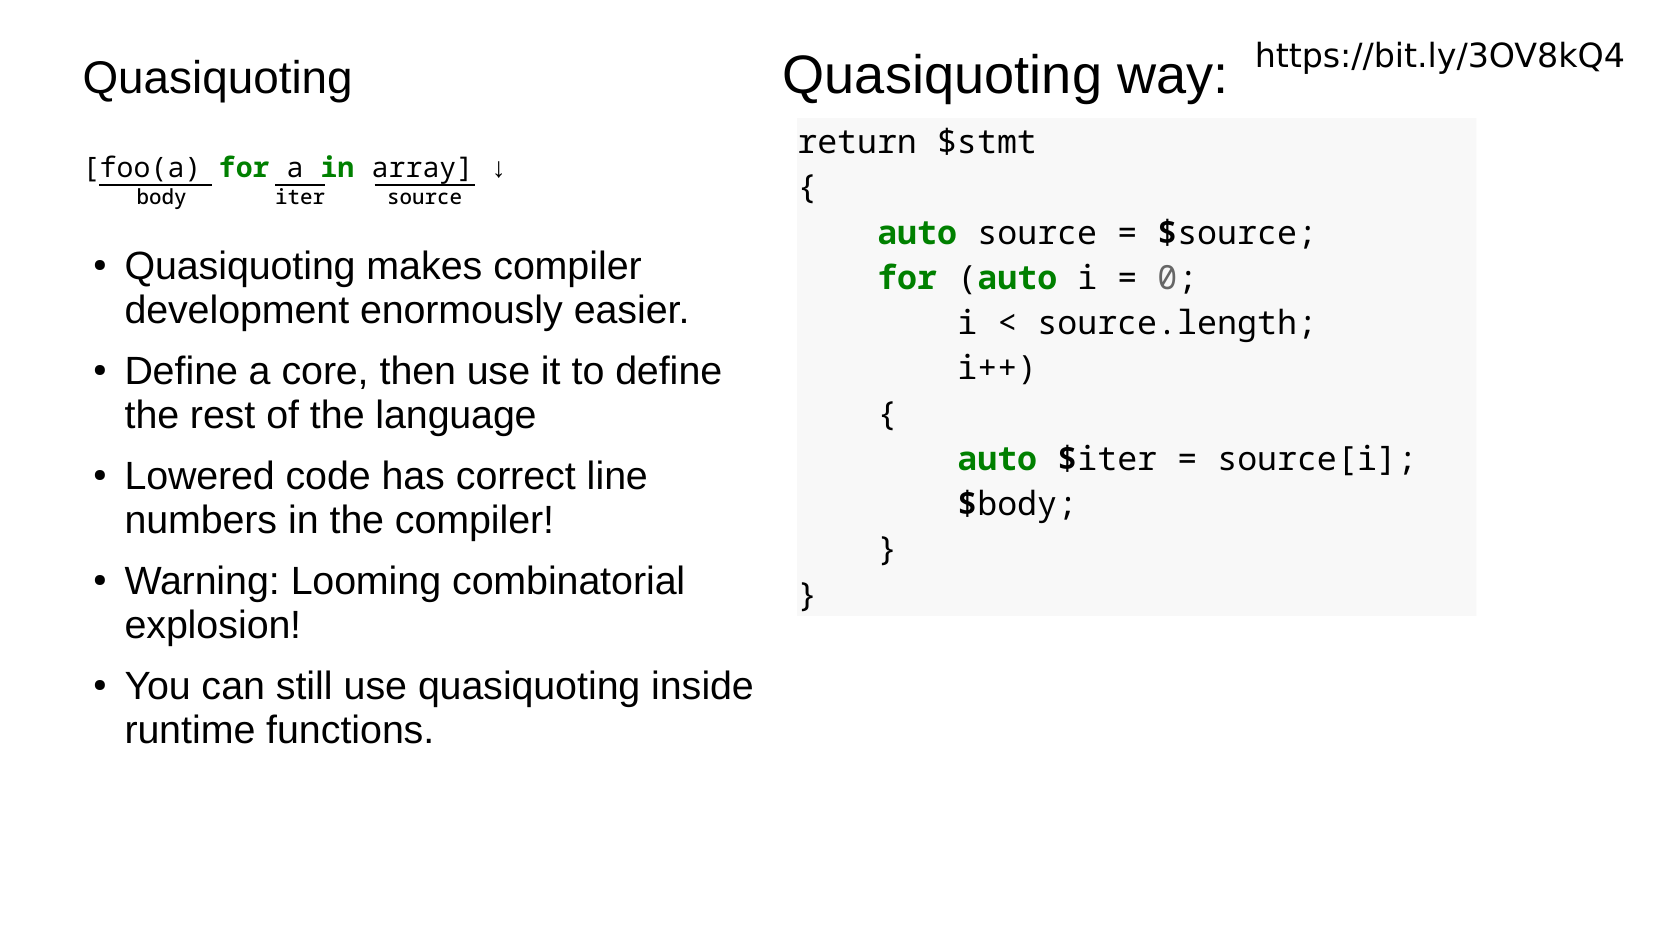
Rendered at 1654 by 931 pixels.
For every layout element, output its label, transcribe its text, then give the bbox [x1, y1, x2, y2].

text_box source [374, 182, 670, 251]
title Quasiquoting [1270, 37, 1571, 119]
list [foo(a) for a in array] ↓ Quasiquoting makes compiler development enormously easier. Define a core, then use it to define the rest of the language Lowered code has correct line numbers in the compiler! Warning: Looming combinatorial explosion! You can still use quasiquoting inside runtime functions. [82, 147, 755, 758]
text_box iter [275, 182, 335, 222]
text_box return $stmt { auto source = $source; for (auto i = 0; i < source.length; i++) { auto $iter = source[i]; $body; } } [797, 118, 1477, 616]
text_box body [99, 182, 395, 281]
text_box Quasiquoting way: [767, 37, 1270, 174]
title Quasiquoting [82, 37, 767, 119]
